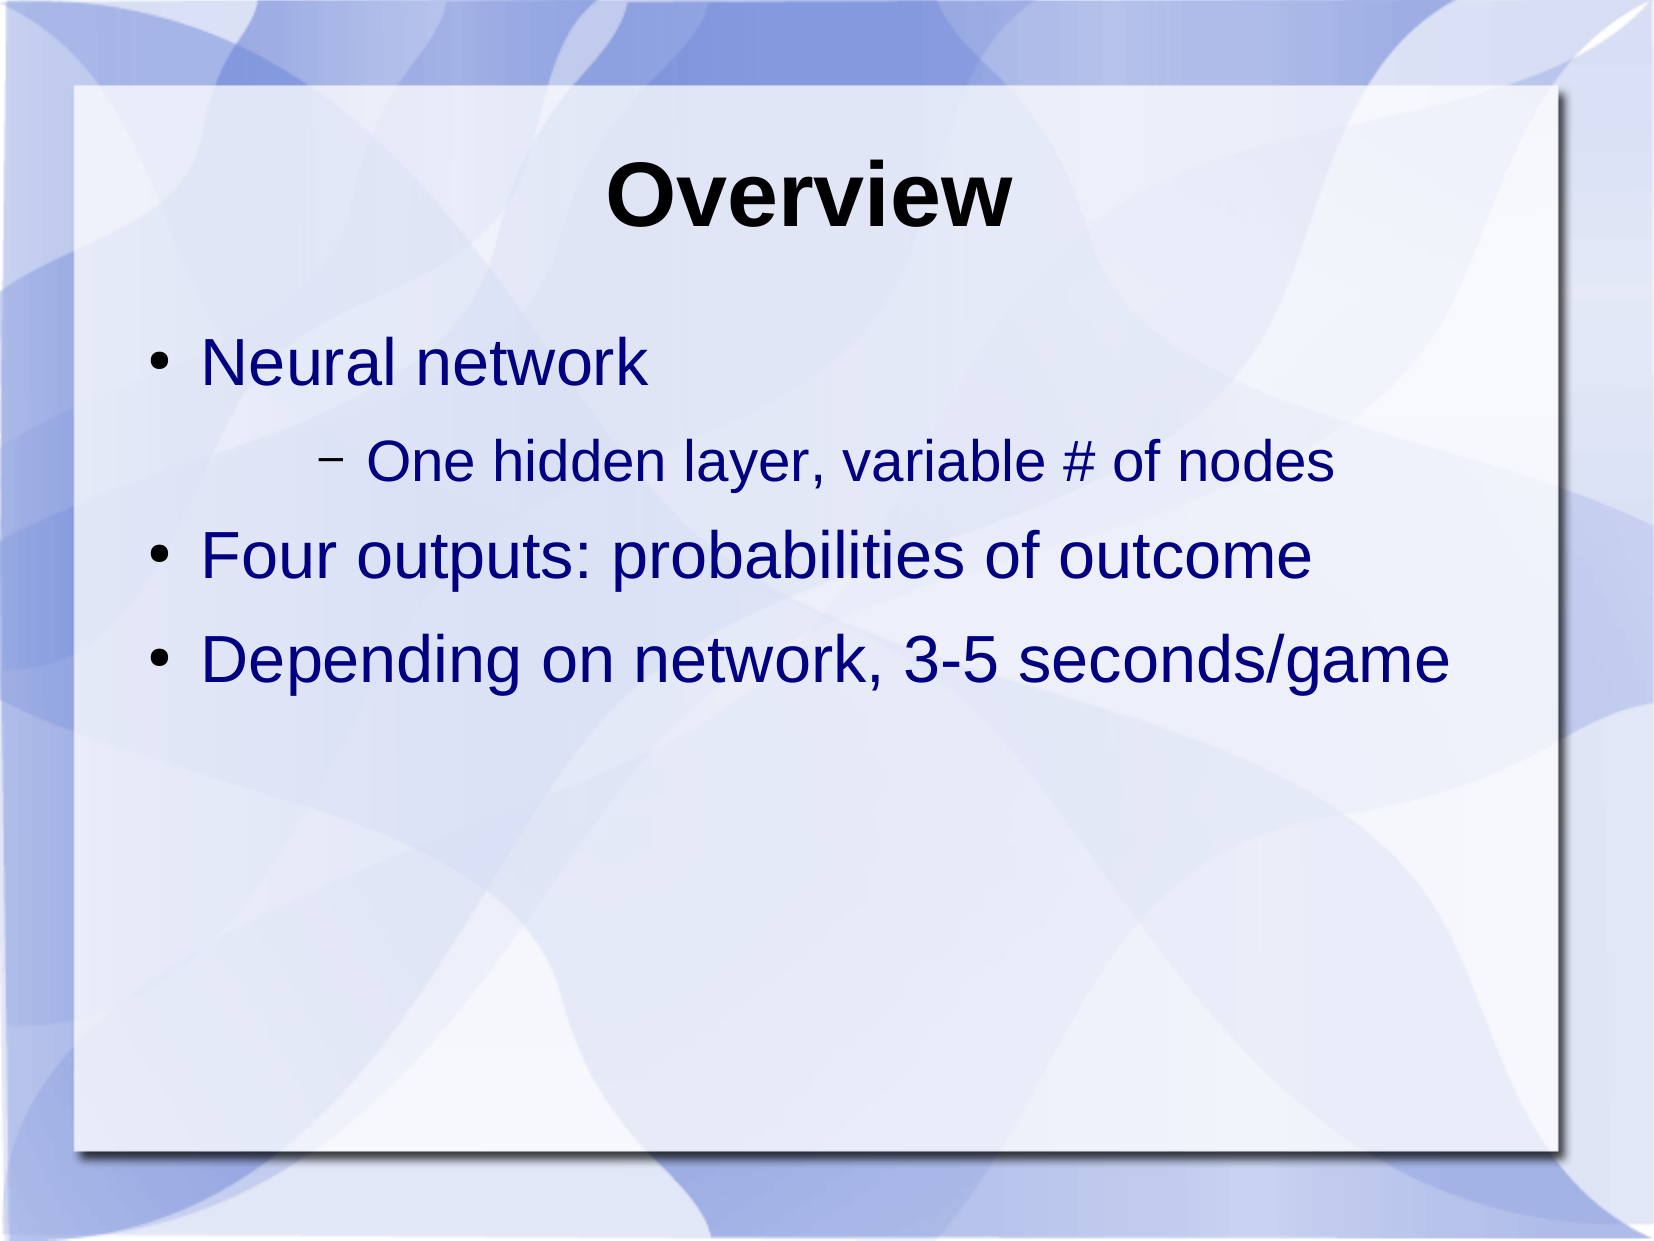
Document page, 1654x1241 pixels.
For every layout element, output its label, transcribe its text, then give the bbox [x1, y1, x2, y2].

title Overview [82, 98, 1536, 291]
picture [0, 0, 1654, 1241]
list Neural network One hidden layer, variable # of nodes Four outputs: probabilities of outcome Depending on network, 3-5 seconds/game [129, 324, 1489, 1129]
